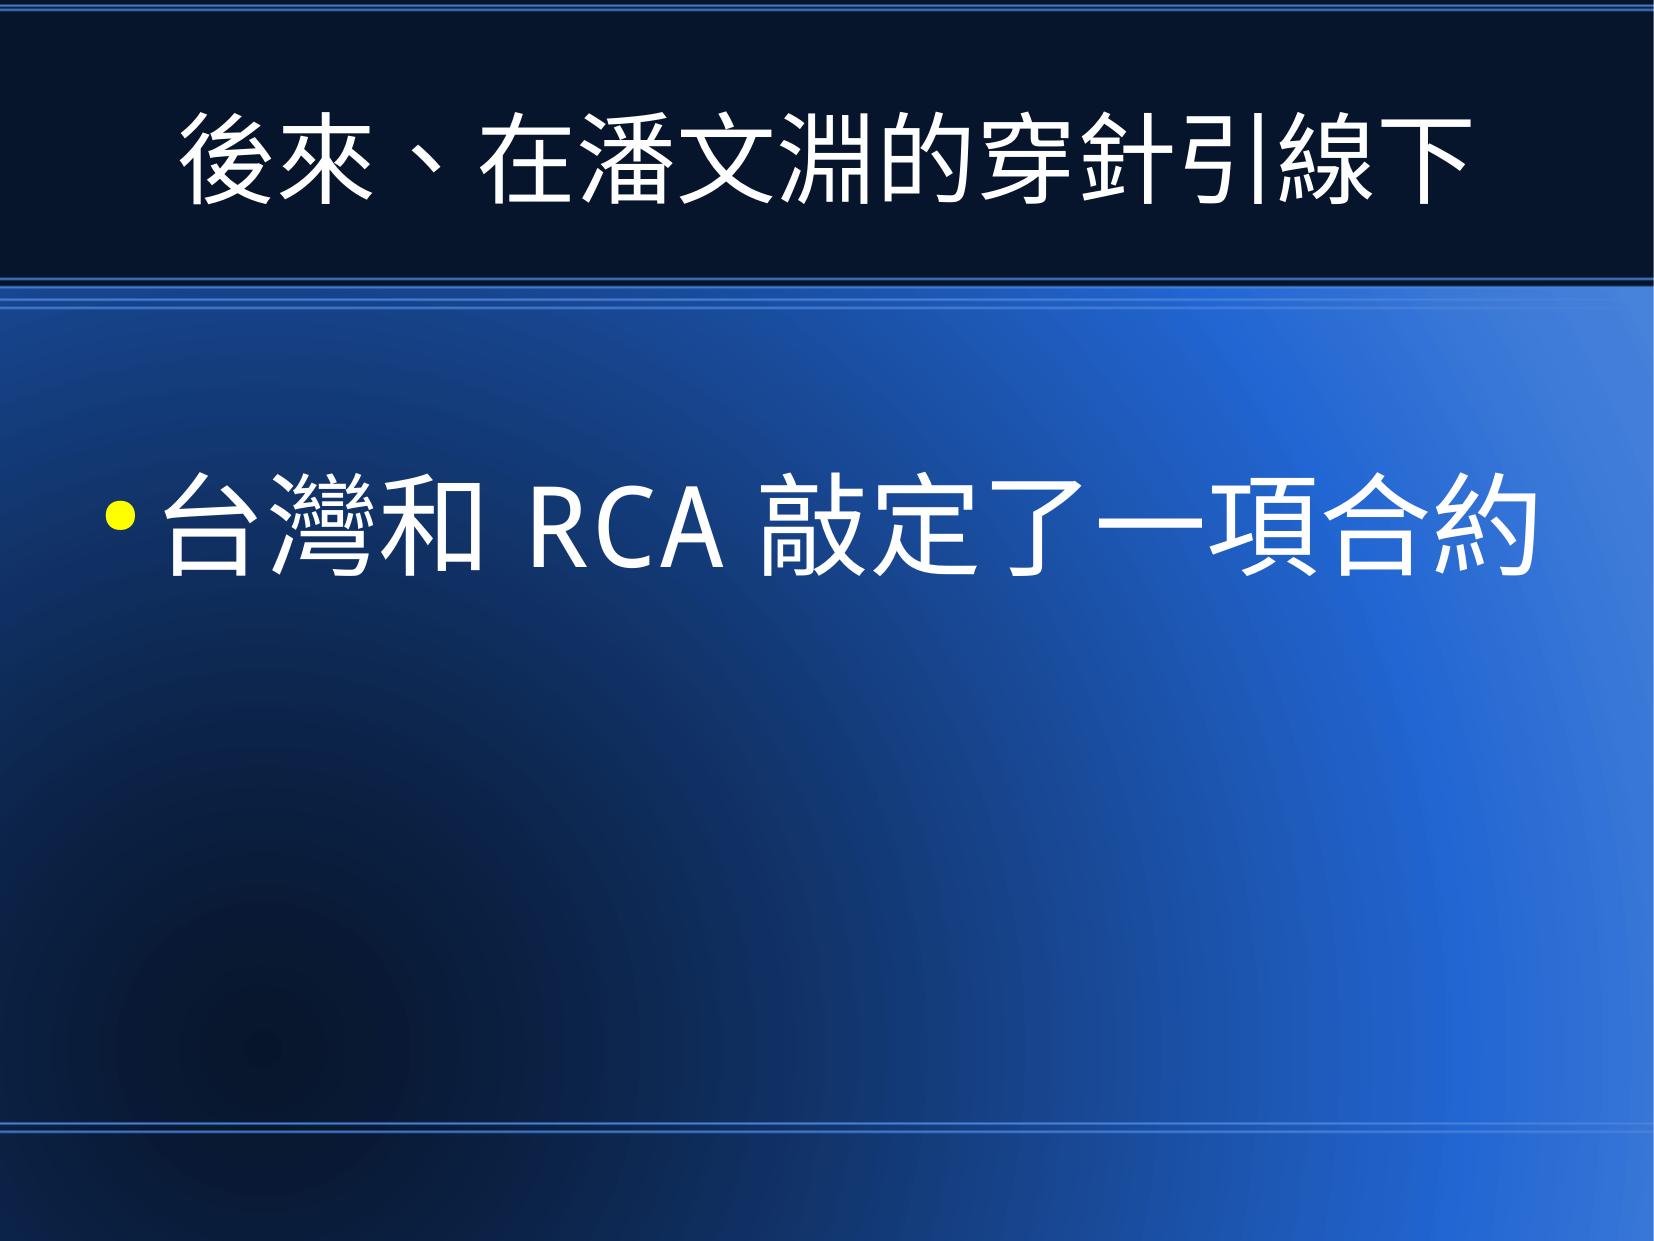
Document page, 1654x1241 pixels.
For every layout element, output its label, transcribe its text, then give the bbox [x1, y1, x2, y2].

picture [0, 0, 1654, 1241]
title 後來、在潘文淵的穿針引線下 [82, 49, 1571, 257]
list 台灣和RCA敲定了一項合約 [82, 355, 1571, 1241]
